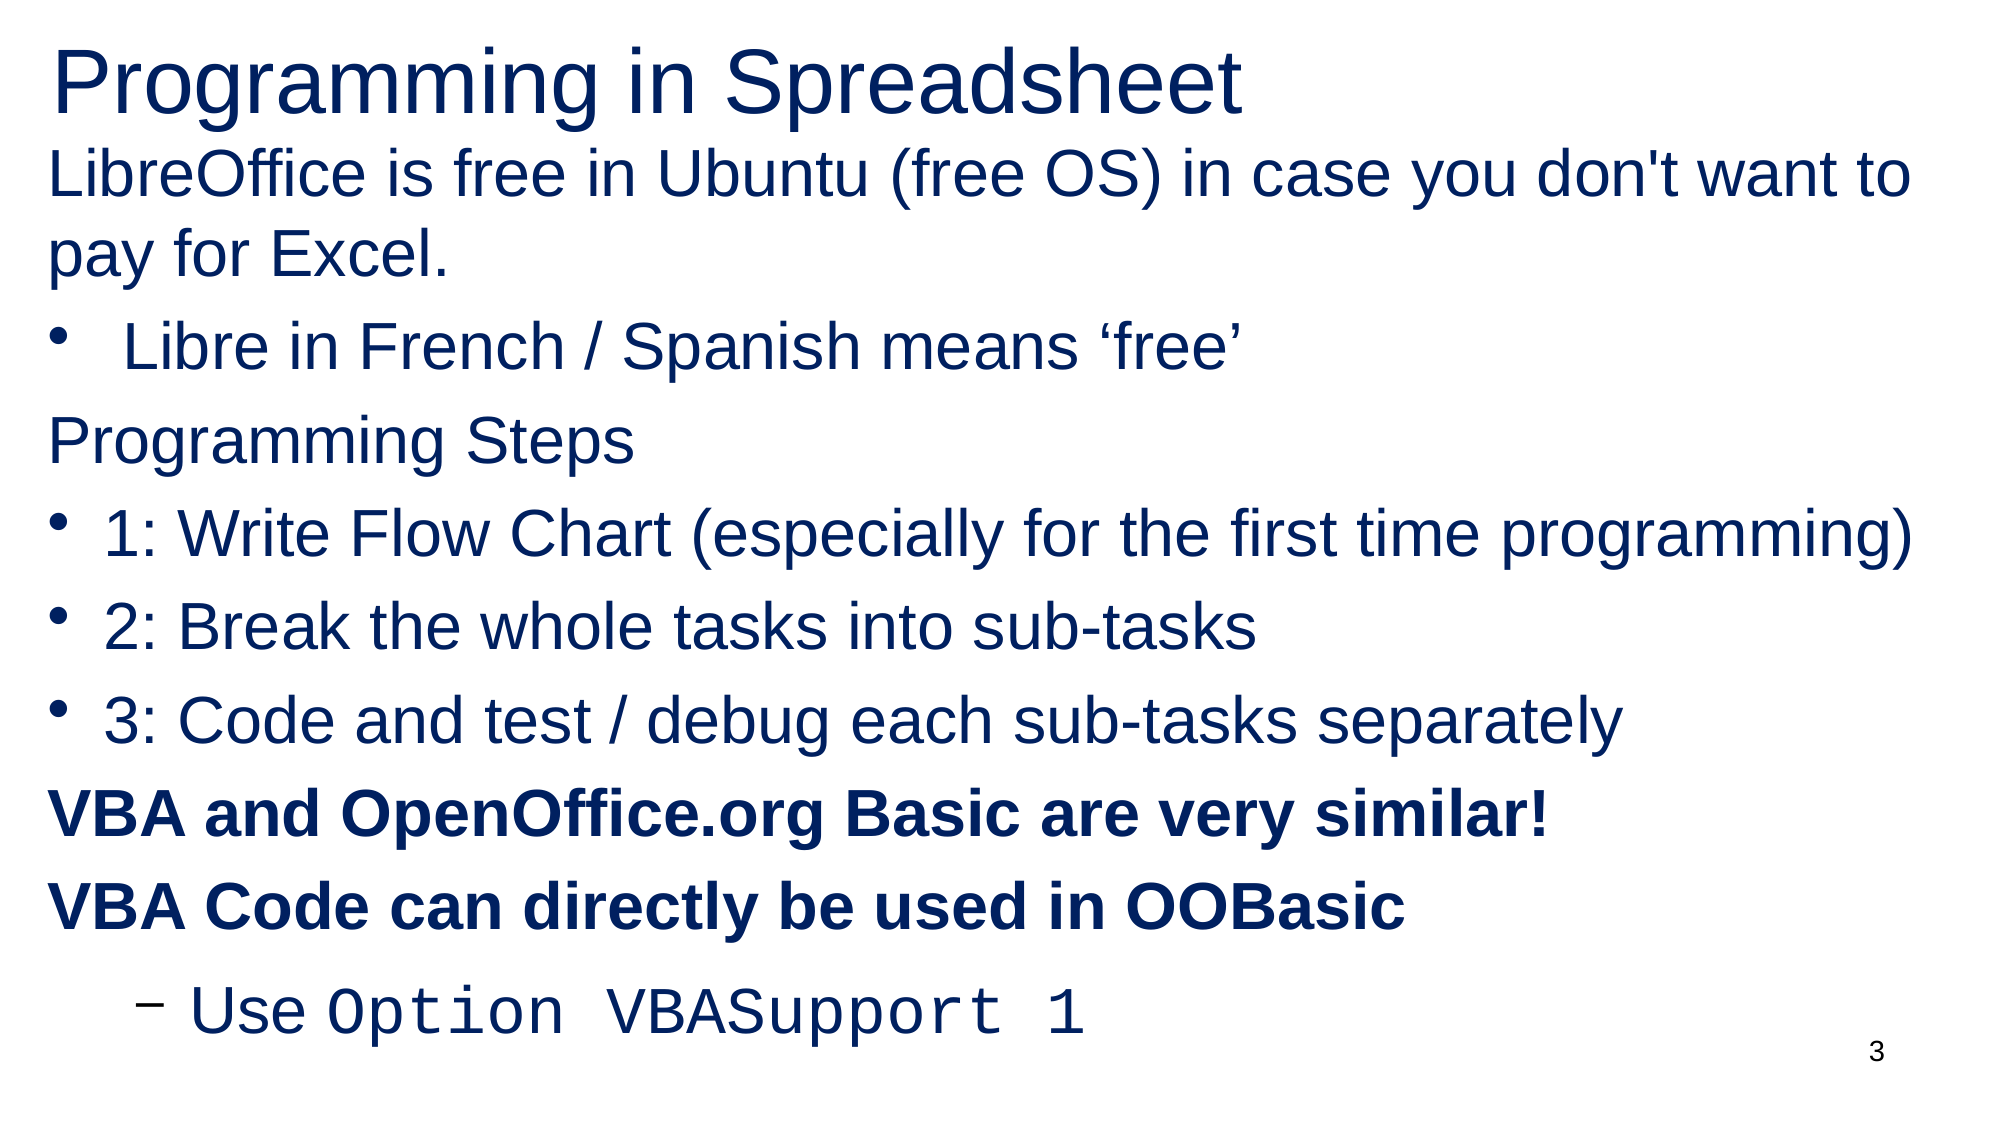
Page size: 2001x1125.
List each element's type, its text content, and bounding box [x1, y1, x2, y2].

slide_number <number> [1433, 1024, 1900, 1103]
list LibreOffice is free in Ubuntu (free OS) in case you don't want to pay for Excel. Libre in French / Spanish means ‘free’ Programming Steps 1: Write Flow Chart (especially for the first time programming) 2: Break the whole tasks into sub-tasks 3: Code and test / debug each sub-tasks separately VBA and OpenOffice.org Basic are very similar! VBA Code can directly be used in OOBasic Use Option VBASupport 1 [32, 122, 1966, 1077]
title Programming in Spreadsheet [36, 28, 1968, 126]
